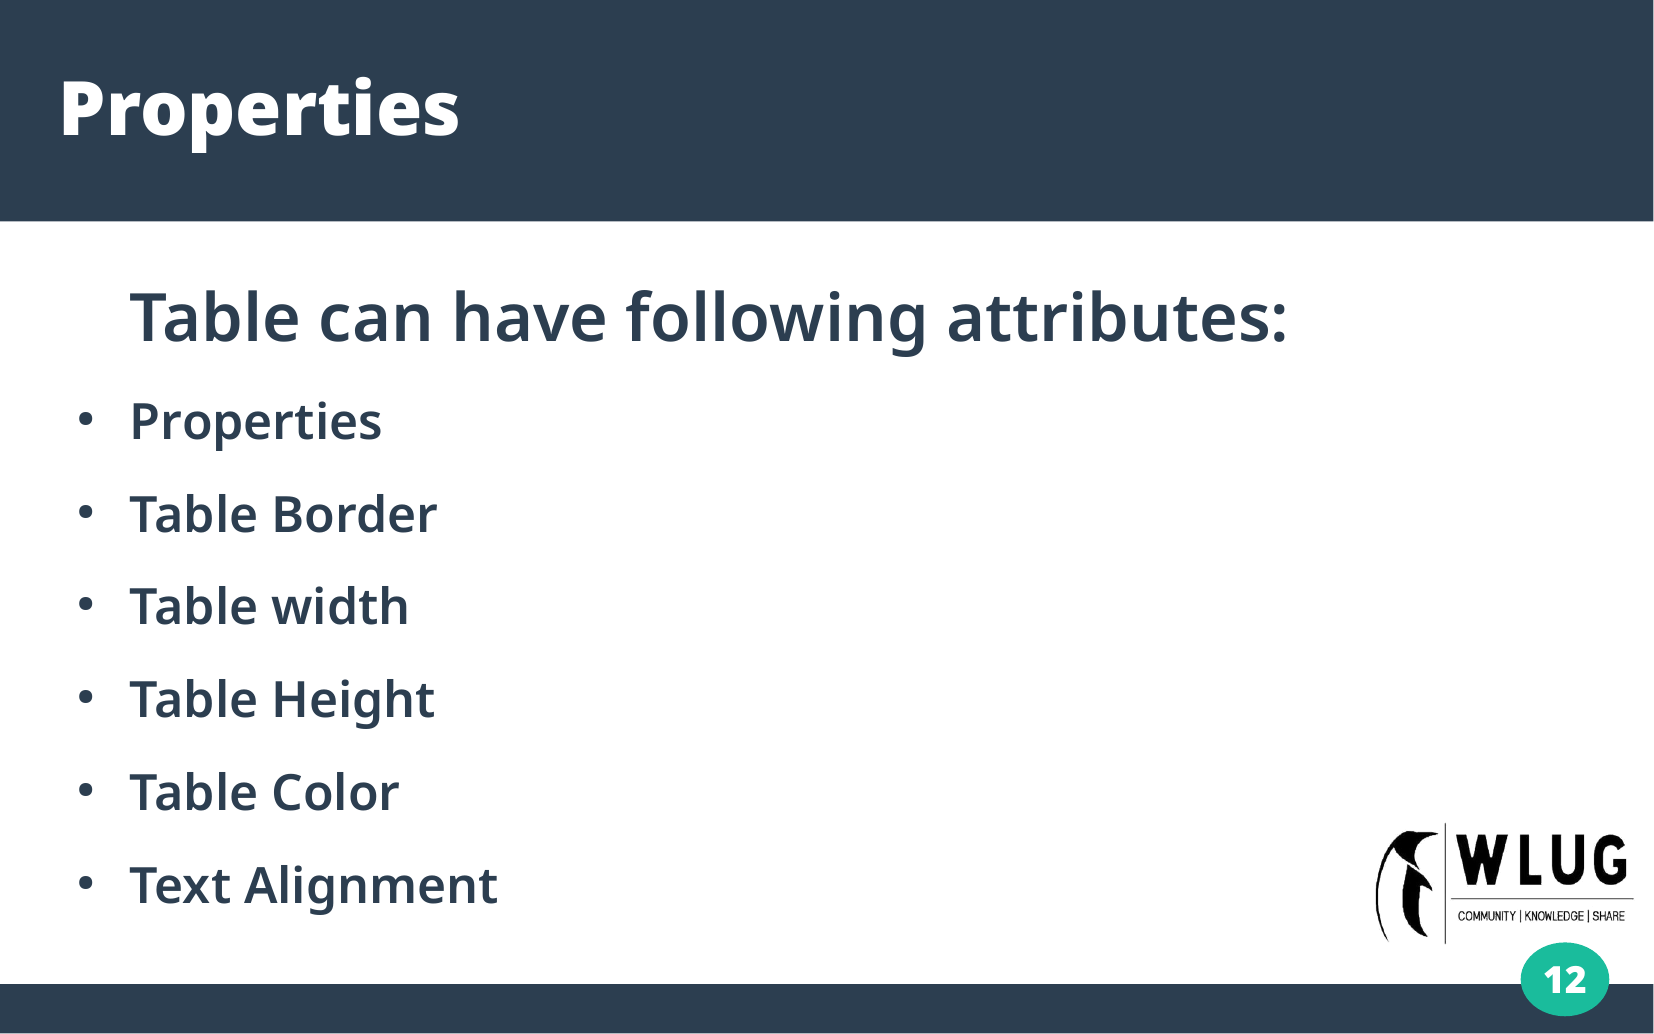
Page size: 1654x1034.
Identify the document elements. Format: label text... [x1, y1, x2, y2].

list Table can have following attributes: Properties Table Border Table width Table Height Table Color Text Alignment [59, 270, 1595, 960]
title Properties [59, 41, 1595, 173]
picture [1358, 814, 1643, 950]
